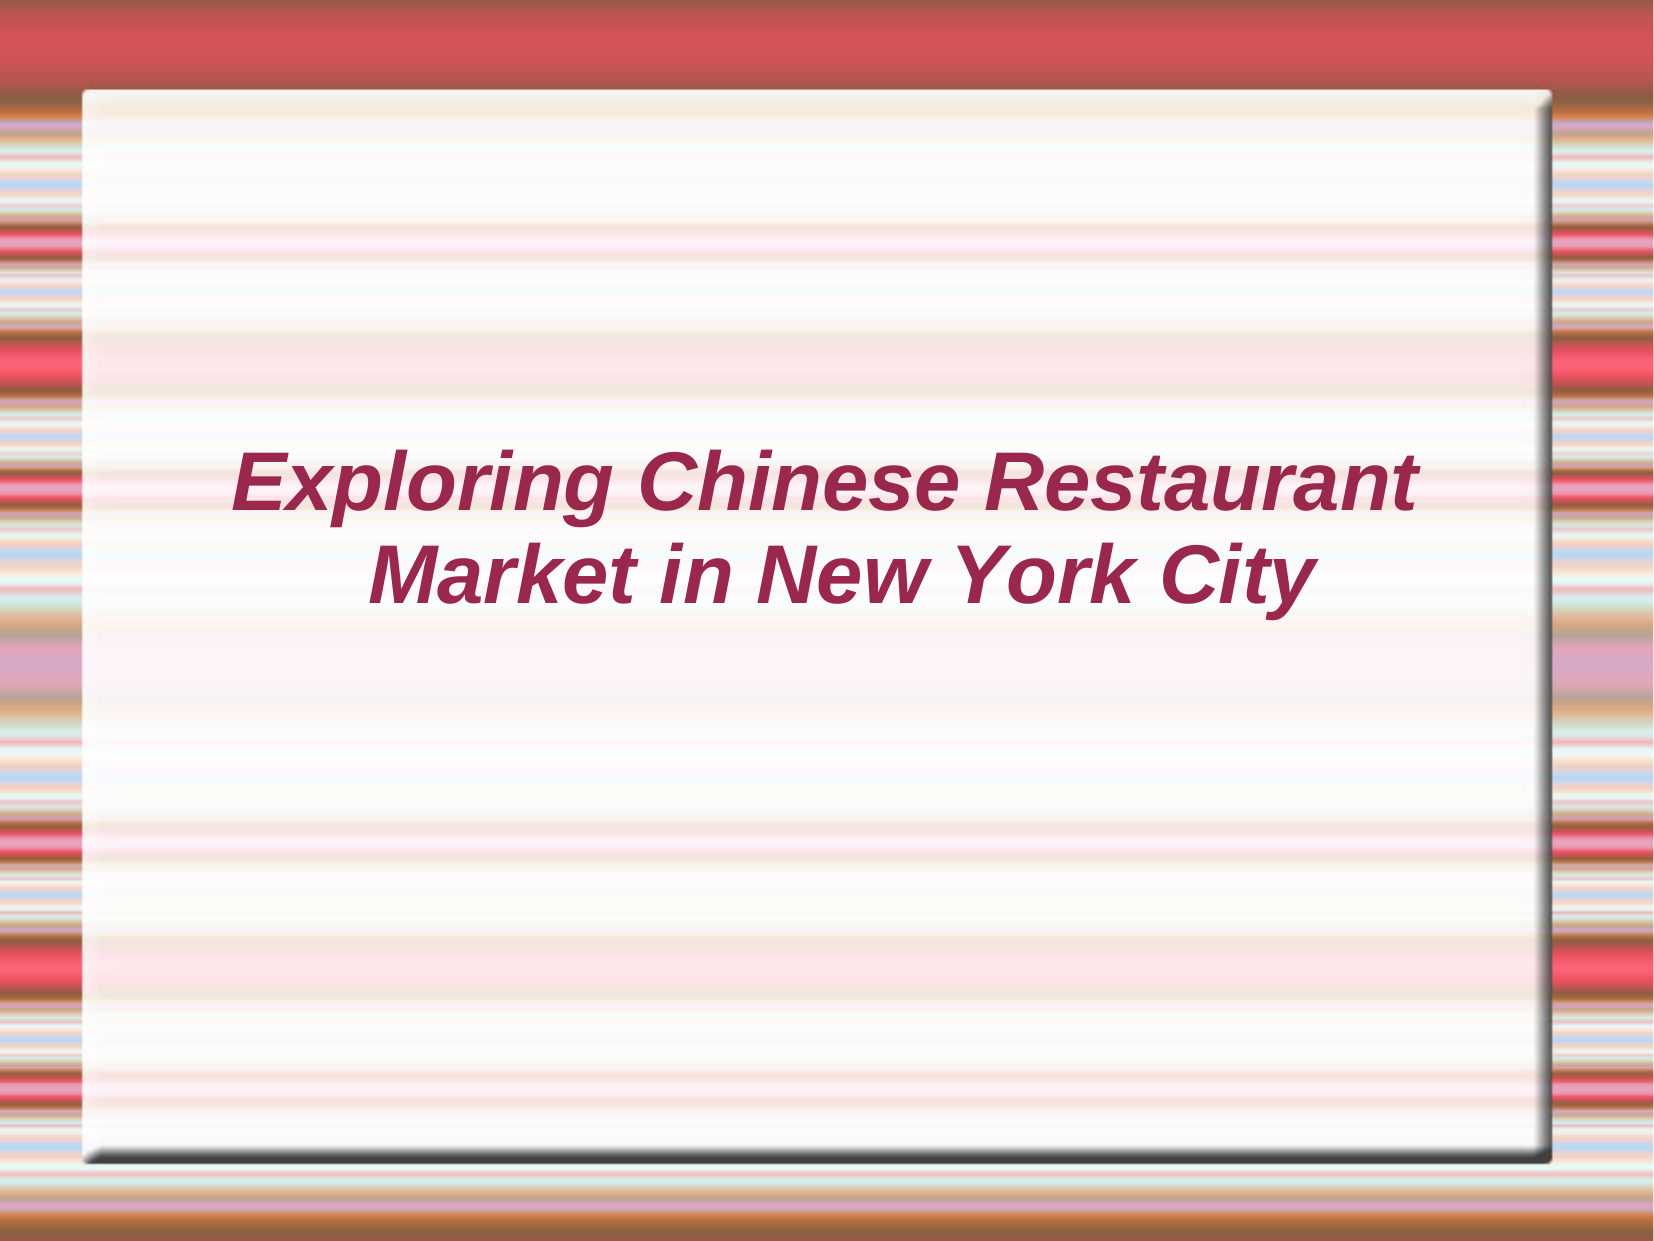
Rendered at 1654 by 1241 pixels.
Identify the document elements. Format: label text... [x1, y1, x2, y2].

picture [0, 0, 1654, 1241]
title Exploring Chinese Restaurant Market in New York City [119, 424, 1532, 632]
